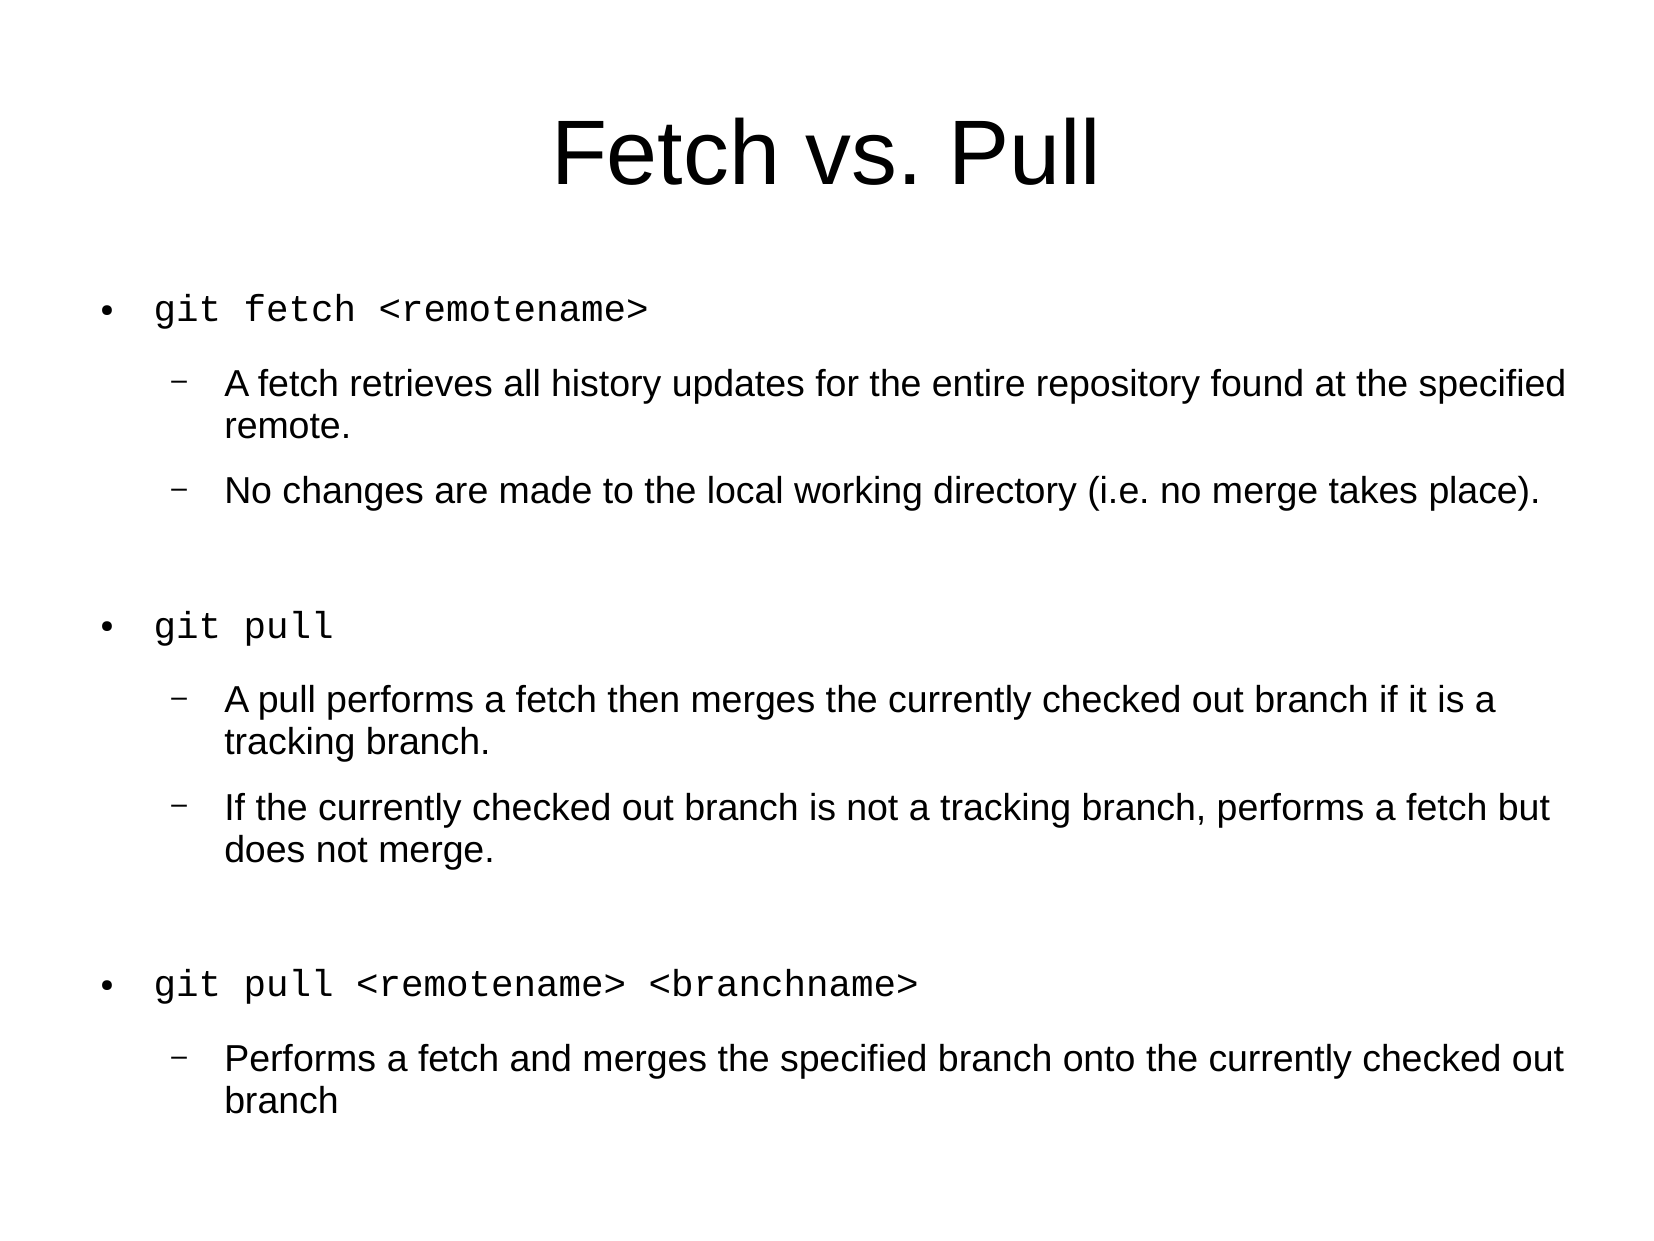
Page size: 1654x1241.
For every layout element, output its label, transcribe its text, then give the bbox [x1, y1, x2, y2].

list git fetch <remotename> A fetch retrieves all history updates for the entire repository found at the specified remote. No changes are made to the local working directory (i.e. no merge takes place). git pull A pull performs a fetch then merges the currently checked out branch if it is a tracking branch. If the currently checked out branch is not a tracking branch, performs a fetch but does not merge. git pull <remotename> <branchname> Performs a fetch and merges the specified branch onto the currently checked out branch [82, 290, 1571, 1122]
title Fetch vs. Pull [82, 49, 1571, 257]
